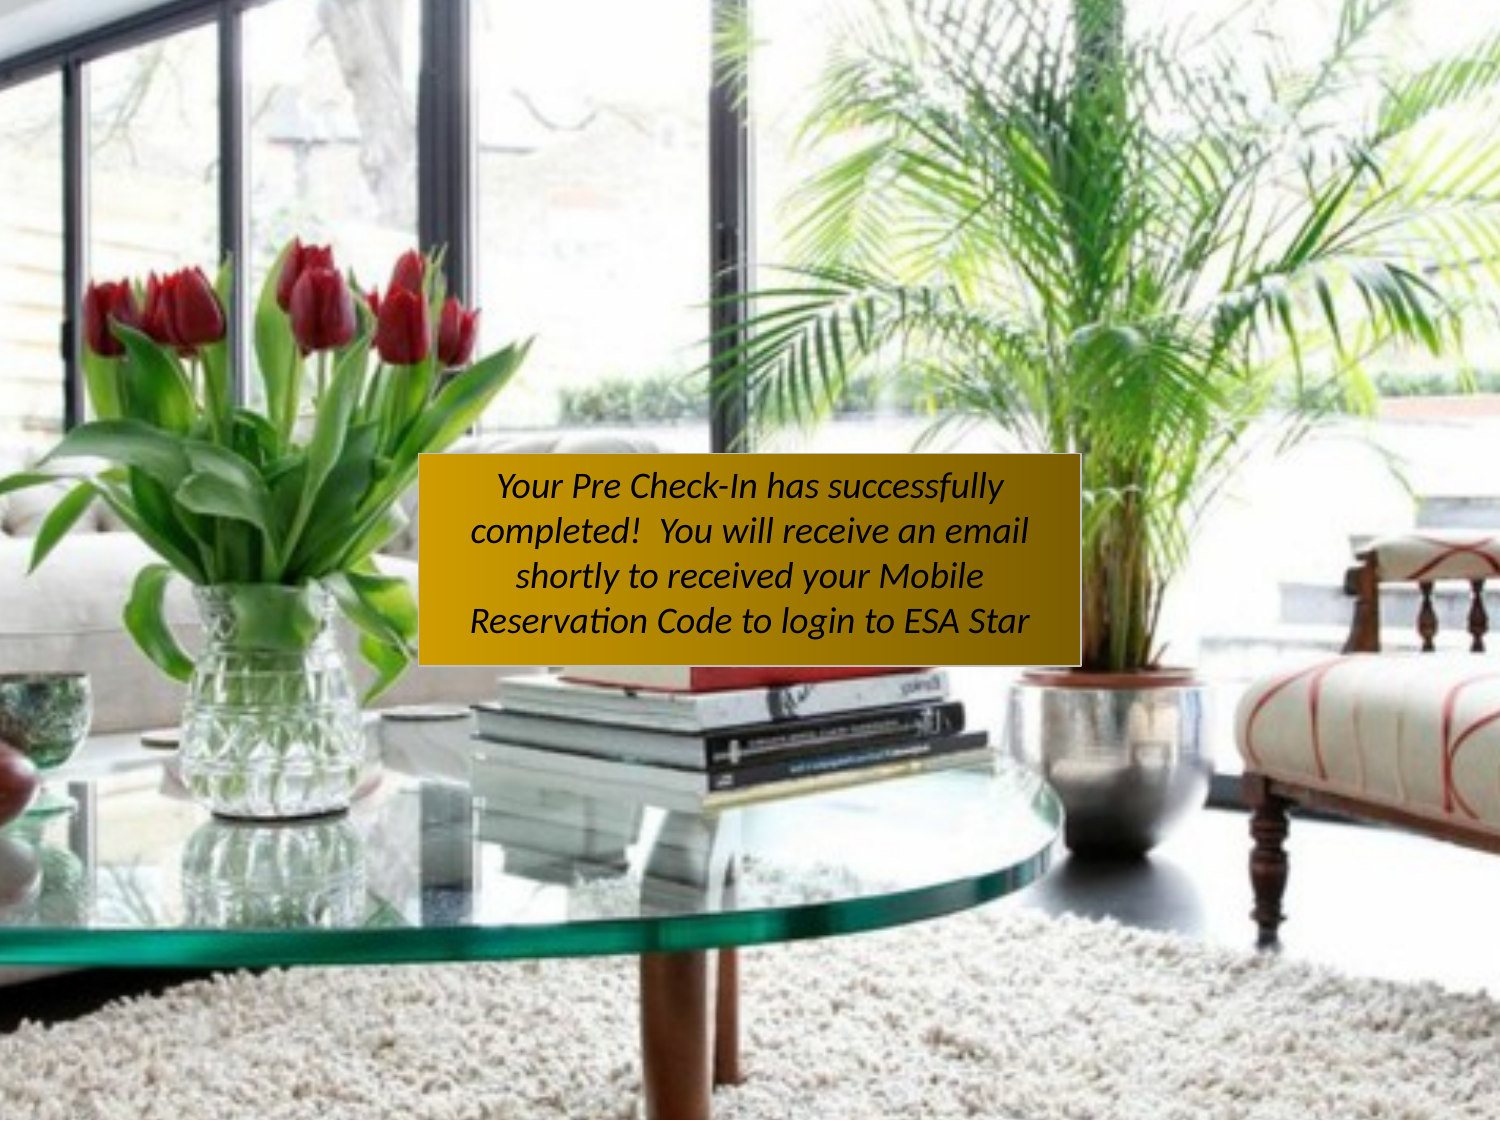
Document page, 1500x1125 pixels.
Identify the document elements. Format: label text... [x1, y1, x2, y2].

picture [0, 0, 1500, 1120]
text_box Your Pre Check-In has successfully completed! You will receive an email shortly to received your Mobile Reservation Code to login to ESA Star [418, 453, 1082, 667]
